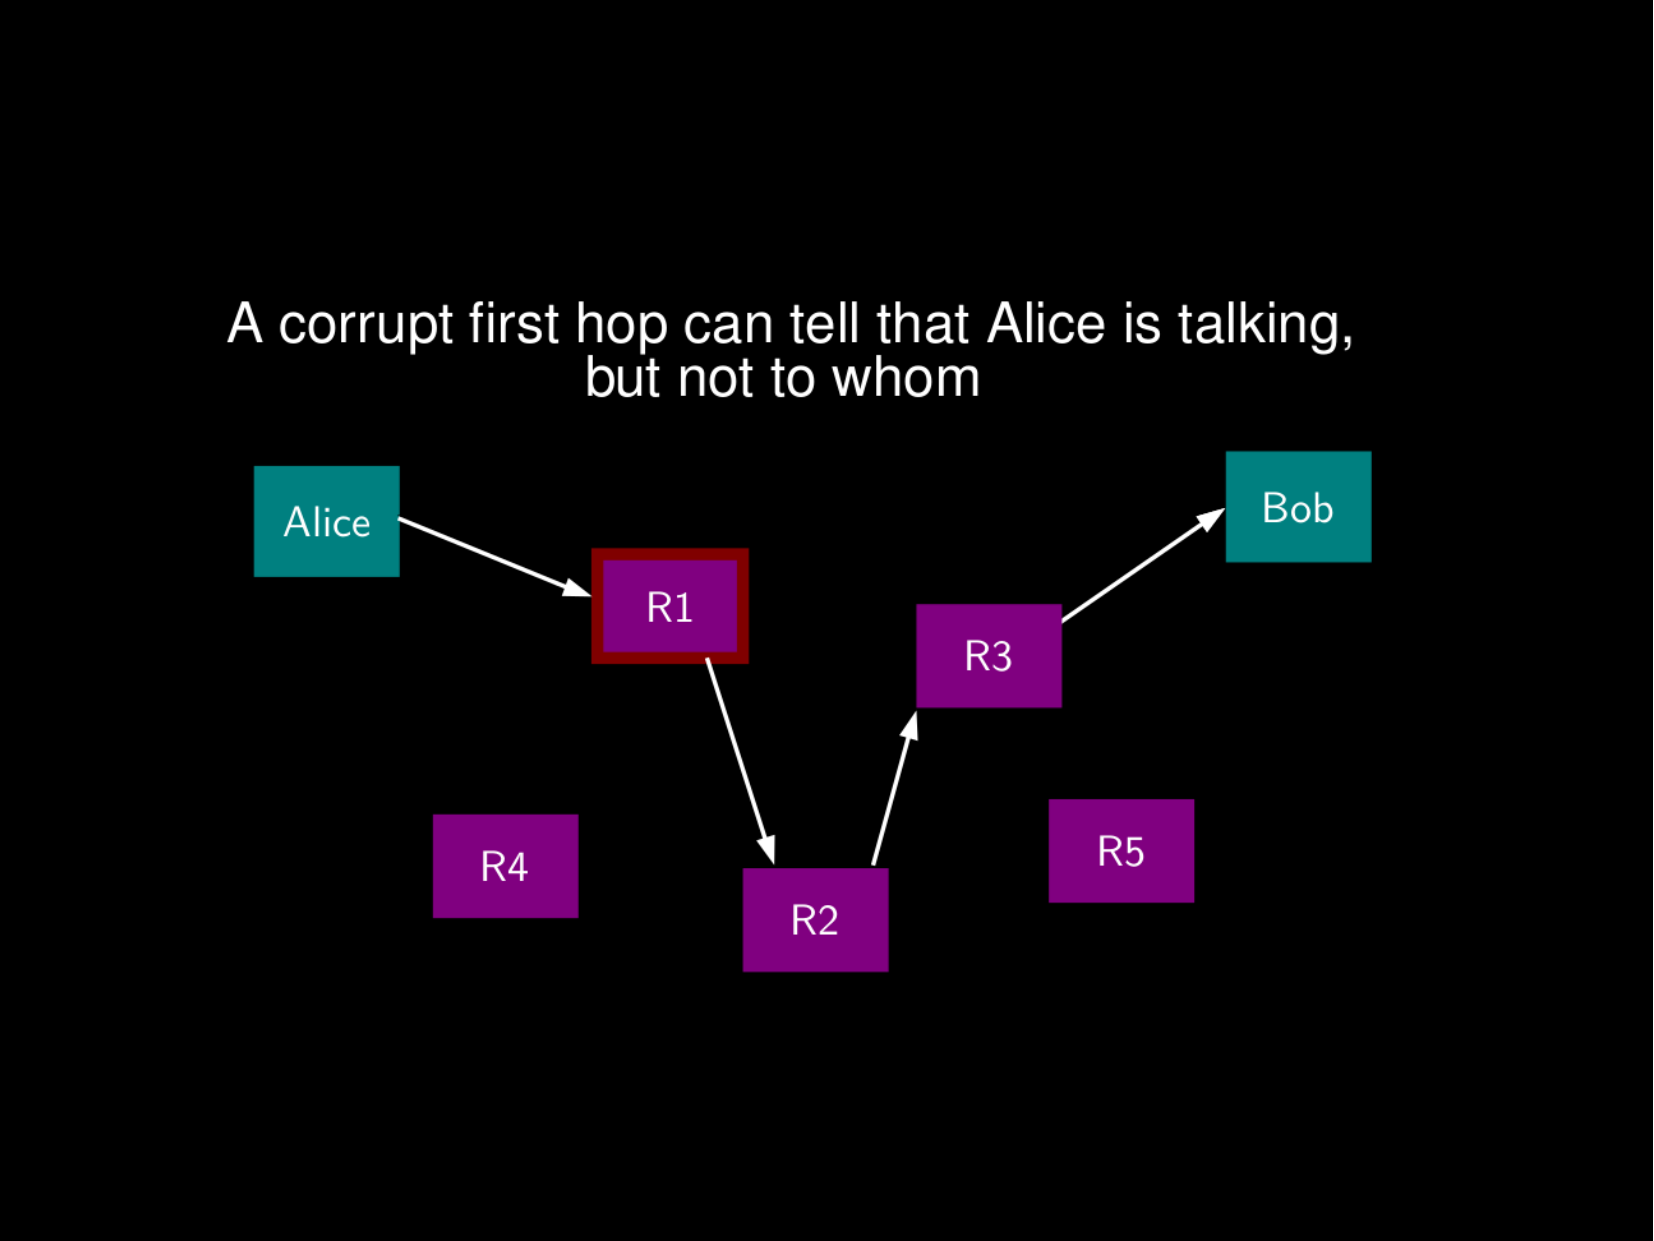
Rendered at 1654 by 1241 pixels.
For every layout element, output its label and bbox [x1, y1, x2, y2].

picture [220, 290, 1400, 1010]
